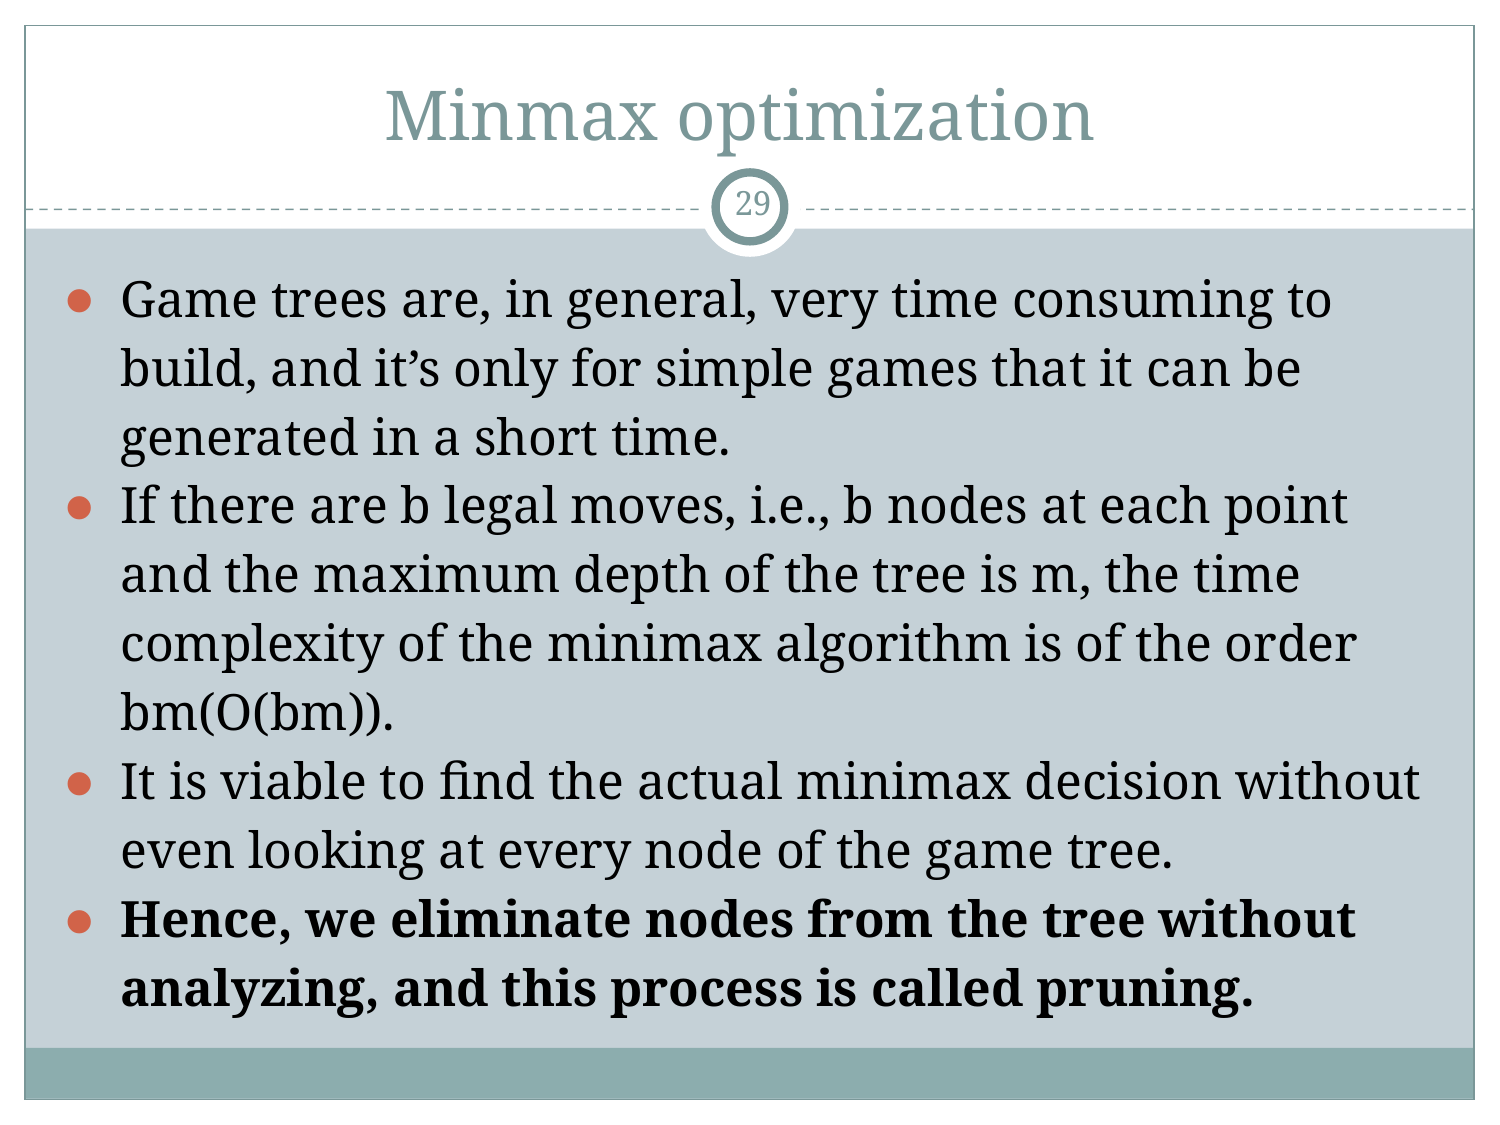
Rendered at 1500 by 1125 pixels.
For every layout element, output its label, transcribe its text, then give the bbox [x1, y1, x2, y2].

slide_number <number> [715, 168, 791, 241]
list Game trees are, in general, very time consuming to build, and it’s only for simple games that it can be generated in a short time. If there are b legal moves, i.e., b nodes at each point and the maximum depth of the tree is m, the time complexity of the minimax algorithm is of the order bm(O(bm)). It is viable to find the actual minimax decision without even looking at every node of the game tree. Hence, we eliminate nodes from the tree without analyzing, and this process is called pruning. [30, 250, 1445, 1110]
title Minmax optimization [49, 37, 1450, 162]
